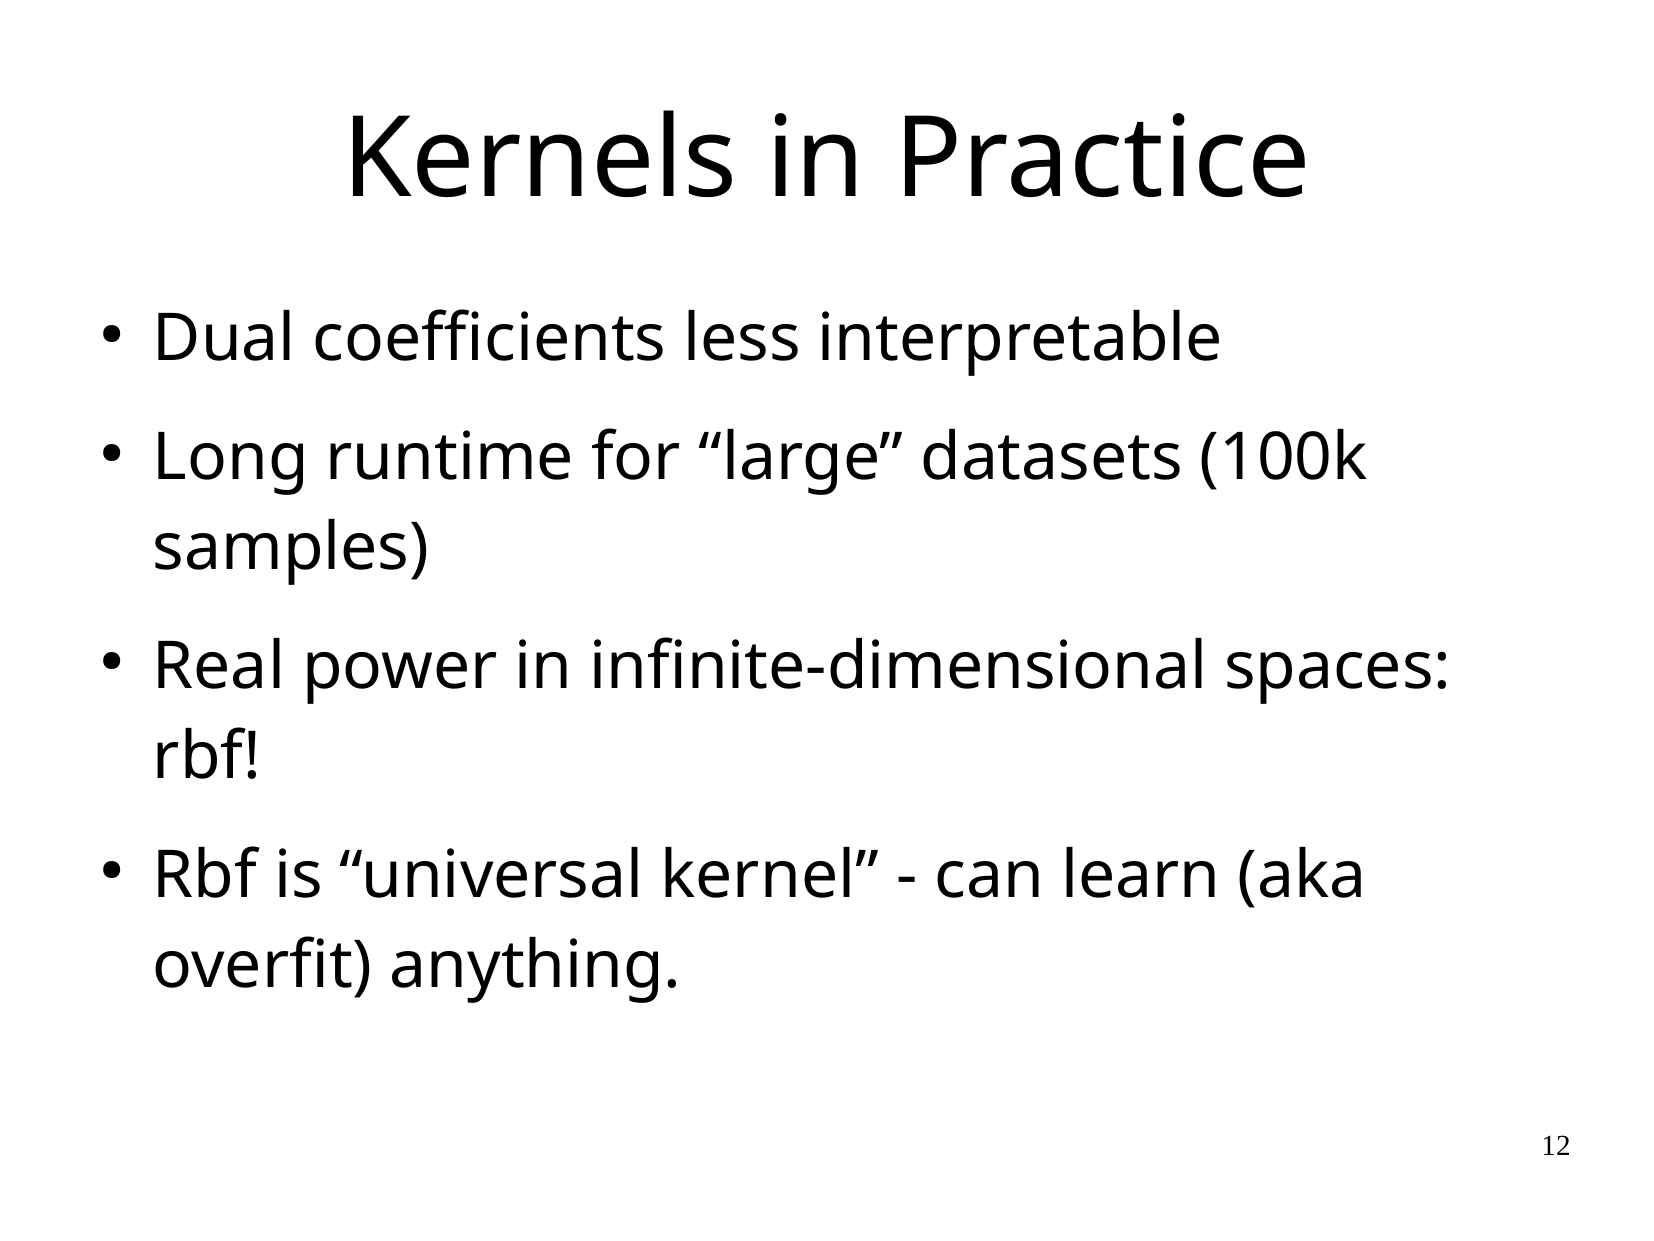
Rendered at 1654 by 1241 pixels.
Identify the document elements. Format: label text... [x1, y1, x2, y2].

list Dual coefficients less interpretable Long runtime for “large” datasets (100k samples) Real power in infinite-dimensional spaces: rbf! Rbf is “universal kernel” - can learn (aka overfit) anything. [82, 290, 1571, 1010]
title Kernels in Practice [82, 49, 1571, 257]
